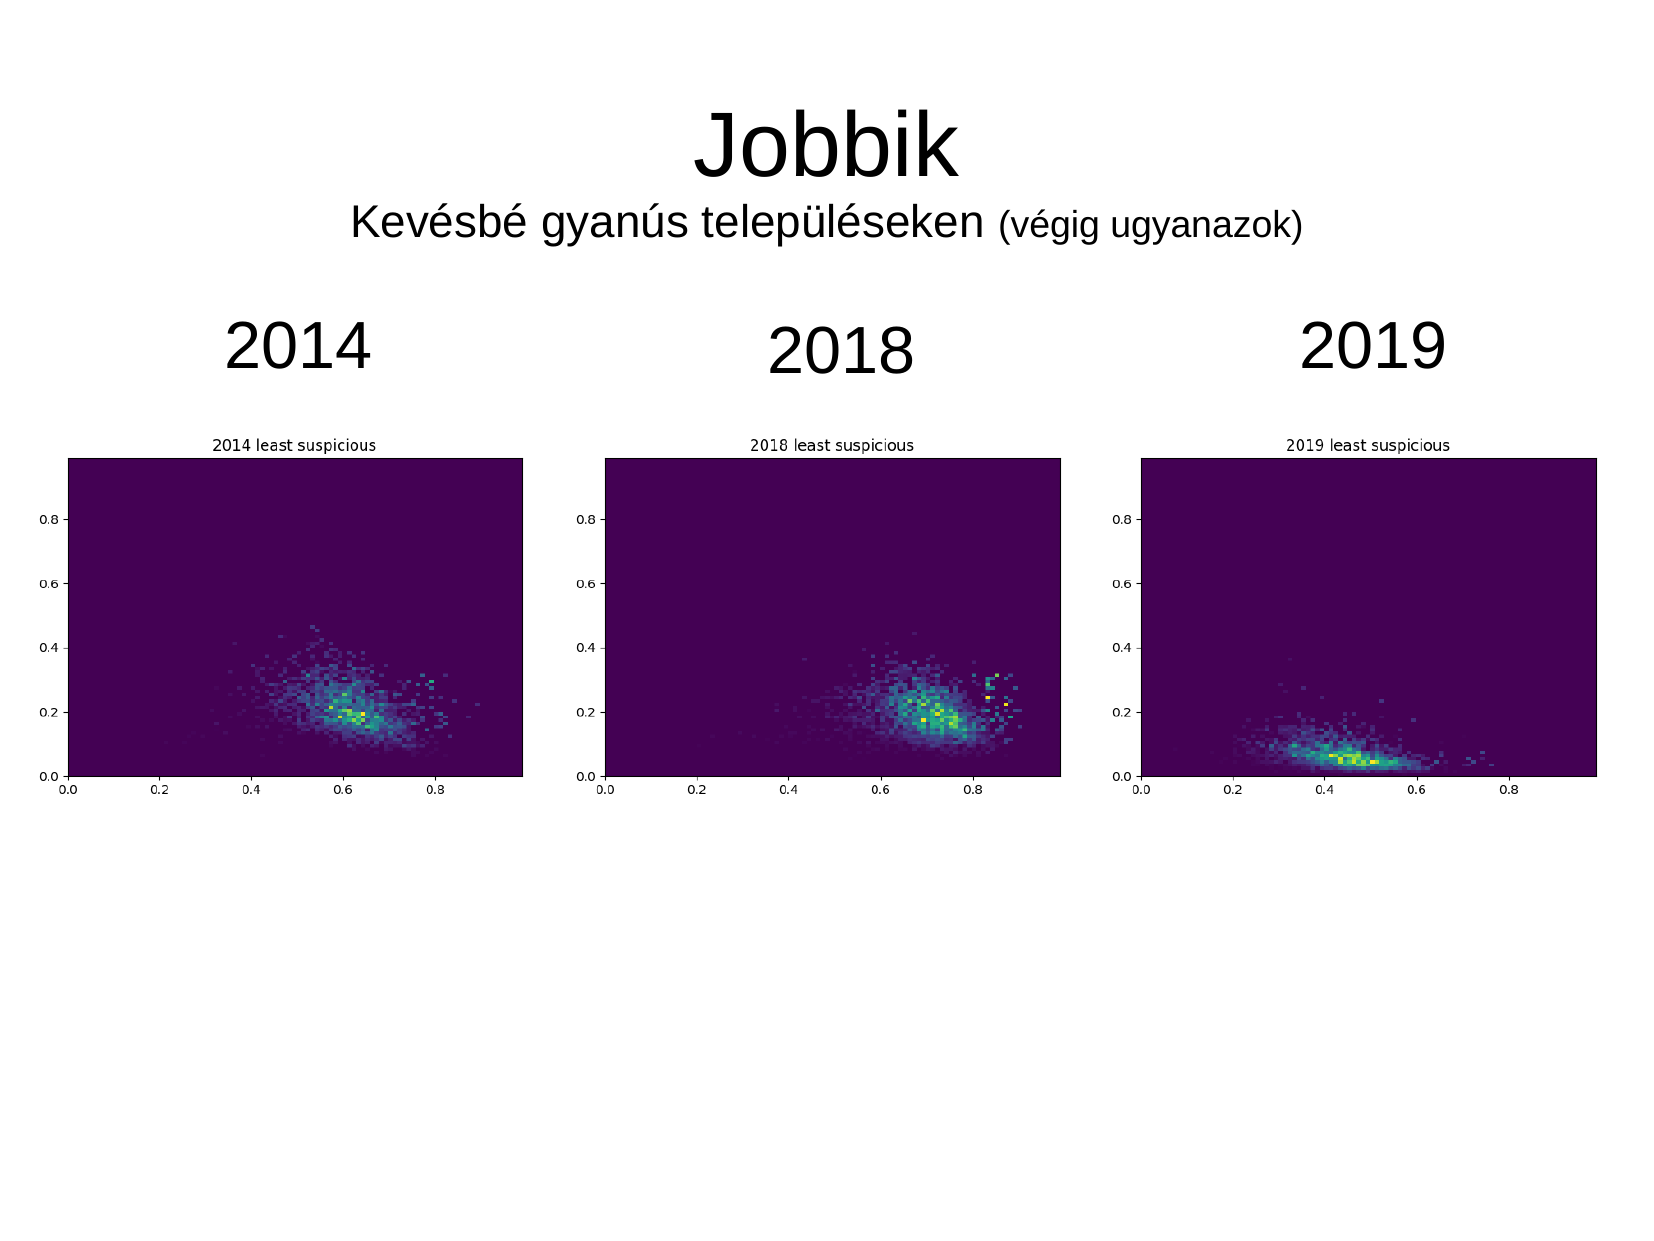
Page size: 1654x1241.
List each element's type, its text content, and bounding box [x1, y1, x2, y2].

list 2014 [153, 307, 402, 384]
list 2019 [1228, 307, 1477, 384]
title Jobbik Kevésbé gyanús településeken (végig ugyanazok) [82, 67, 1571, 275]
picture [0, 408, 1654, 821]
list 2018 [696, 312, 945, 389]
